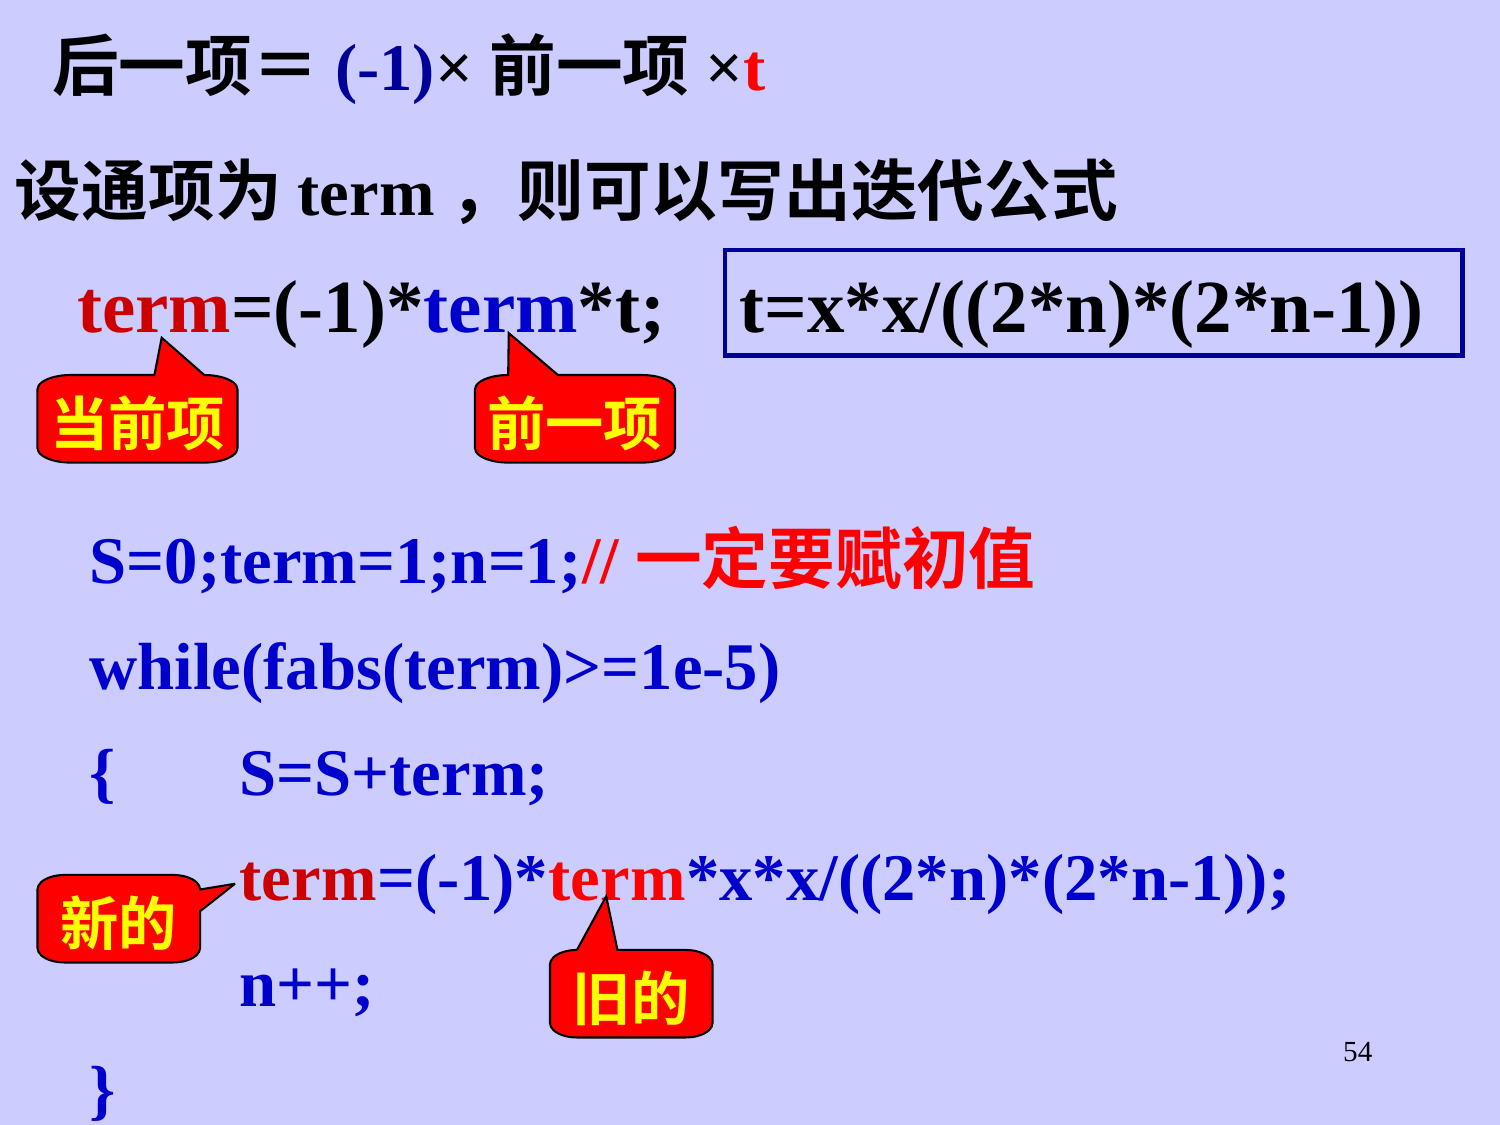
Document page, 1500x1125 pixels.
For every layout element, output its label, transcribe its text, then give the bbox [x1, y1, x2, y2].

text_box 设通项为term，则可以写出迭代公式 [0, 124, 1438, 237]
text_box 当前项 [37, 337, 238, 463]
text_box 后一项＝(-1)×前一项×t [37, 0, 1013, 112]
text_box t=x*x/((2*n)*(2*n-1)) [725, 249, 1463, 356]
text_box 前一项 [474, 333, 676, 463]
text_box S=0;term=1;n=1;//一定要赋初值 while(fabs(term)>=1e-5) { S=S+term; term=(-1)*term*x*x/((2*n)*(2*n-1)); n++; } [75, 524, 1351, 1125]
text_box term=(-1)*term*t; [62, 249, 700, 356]
text_box 新的 [37, 874, 235, 963]
text_box 旧的 [549, 896, 713, 1038]
text_box <编号> [1351, 1025, 1388, 1101]
